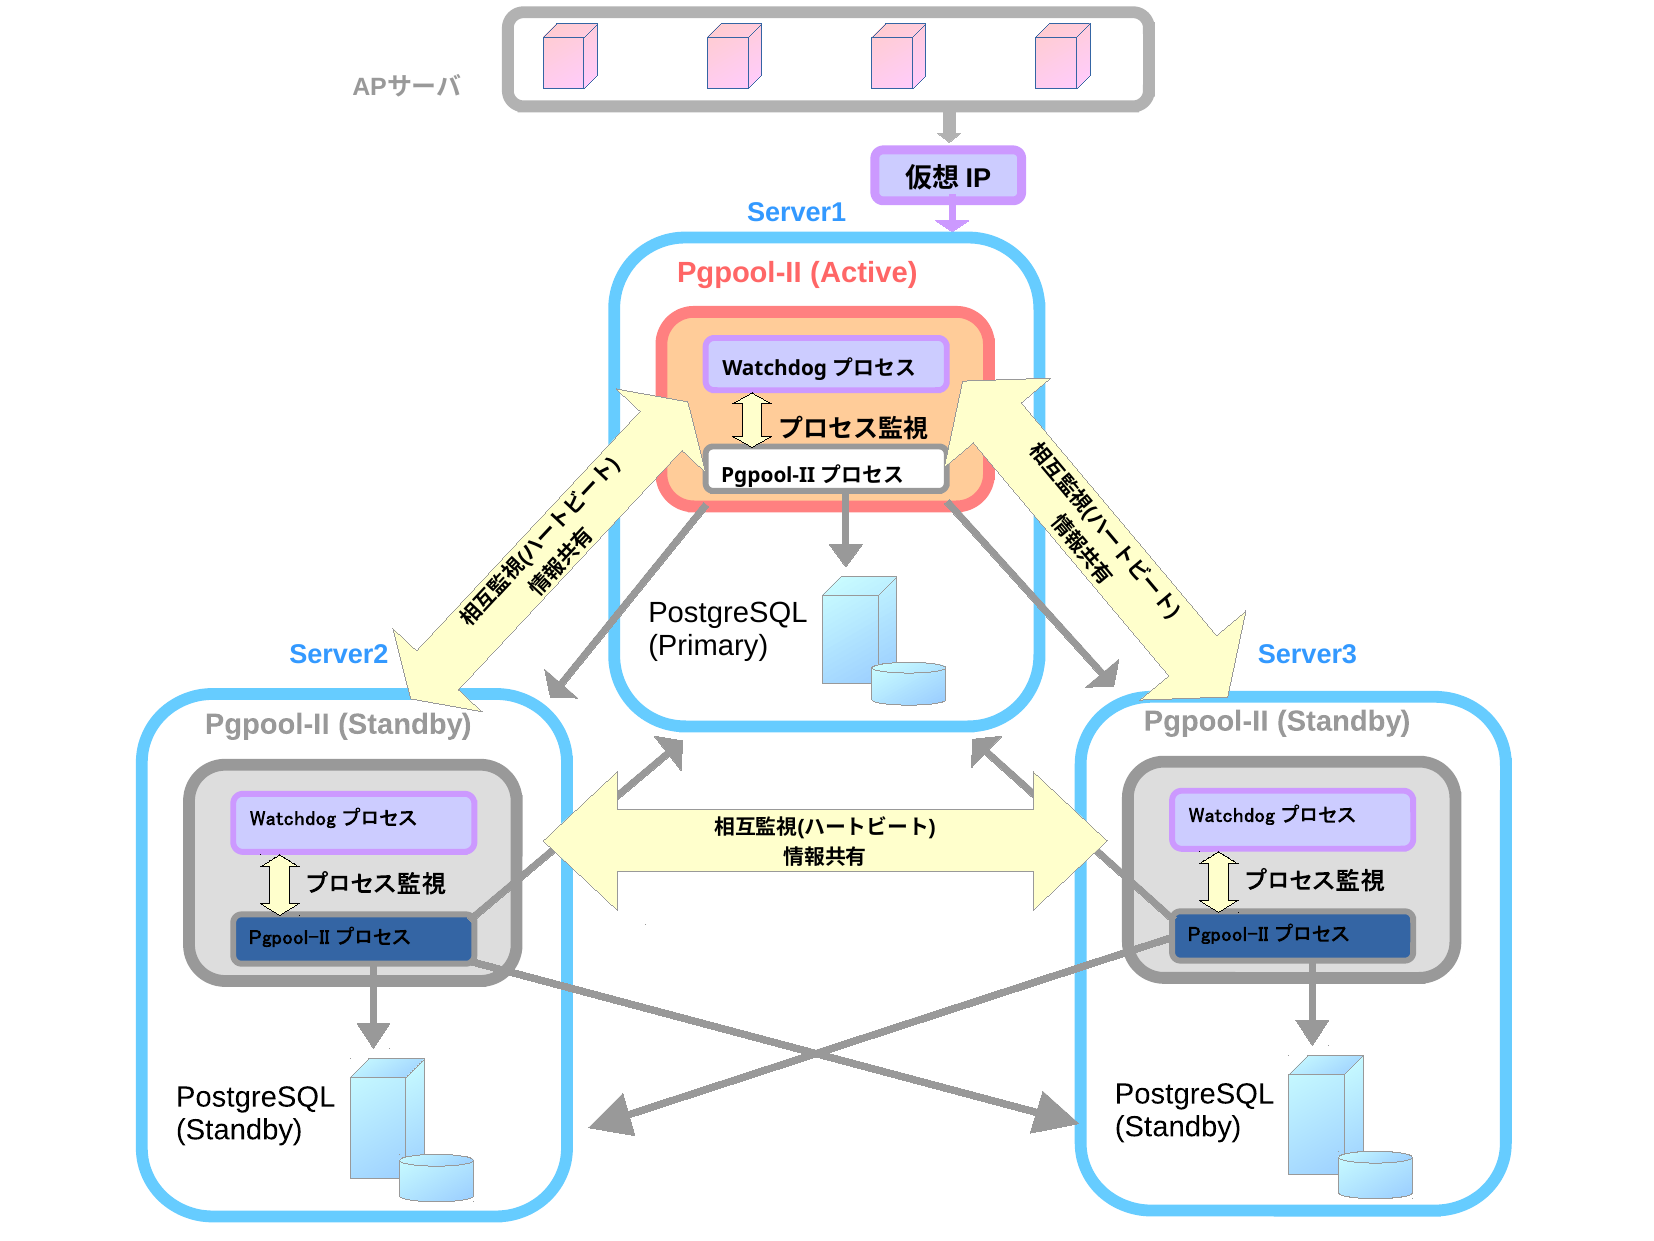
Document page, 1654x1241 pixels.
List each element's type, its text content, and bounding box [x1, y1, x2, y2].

text_box [1151, 1087, 1165, 1104]
text_box [260, 718, 277, 735]
text_box [1306, 711, 1333, 731]
text_box [1186, 1115, 1200, 1137]
text_box [1170, 1120, 1183, 1137]
text_box [214, 1123, 230, 1140]
text_box [339, 712, 348, 740]
text_box [1217, 1120, 1232, 1143]
text_box [350, 1058, 474, 1202]
text_box [1231, 1115, 1240, 1143]
text_box [928, 444, 1119, 688]
text_box [1254, 710, 1259, 731]
text_box Pgpool-II プロセス [706, 450, 928, 535]
text_box [1236, 709, 1241, 731]
text_box [1369, 709, 1385, 731]
text_box [1135, 1087, 1150, 1104]
text_box APサーバ [337, 59, 579, 107]
text_box [937, 106, 961, 143]
text_box [1236, 1083, 1257, 1109]
text_box [377, 718, 394, 735]
text_box [1385, 715, 1402, 737]
text_box [278, 1123, 293, 1146]
text_box [348, 713, 367, 735]
text_box [205, 1120, 214, 1140]
text_box [707, 23, 762, 89]
text_box [252, 1090, 261, 1107]
text_box [971, 736, 1033, 798]
text_box [829, 490, 863, 567]
text_box [206, 713, 224, 734]
text_box [1202, 1115, 1217, 1137]
text_box [1278, 709, 1287, 737]
text_box [244, 717, 259, 740]
text_box 相互監視(ハートビート) 情報共有 [543, 771, 1108, 911]
text_box [1144, 1117, 1152, 1137]
text_box [231, 1123, 245, 1140]
text_box [297, 1086, 318, 1113]
text_box [1145, 710, 1163, 731]
text_box [1200, 1087, 1215, 1104]
text_box [196, 1090, 211, 1107]
text_box [412, 712, 427, 735]
text_box [177, 1118, 186, 1146]
text_box [225, 718, 241, 740]
text_box [1035, 23, 1091, 89]
text_box [323, 713, 328, 734]
text_box [226, 1087, 235, 1107]
text_box プロセス監視 [764, 400, 962, 487]
text_box [935, 194, 969, 231]
text_box [618, 736, 683, 800]
text_box Watchdog プロセス [707, 343, 946, 428]
text_box [1164, 714, 1180, 737]
text_box [1125, 1115, 1143, 1137]
text_box [1334, 714, 1349, 731]
text_box [1165, 1084, 1174, 1104]
text_box [1153, 1120, 1169, 1137]
text_box [661, 311, 989, 469]
text_box [1217, 1083, 1234, 1104]
text_box [1288, 1055, 1413, 1199]
text_box [189, 761, 1456, 1136]
text_box [544, 452, 709, 699]
text_box [178, 1086, 194, 1107]
text_box [1262, 710, 1267, 731]
text_box [1260, 1083, 1274, 1104]
text_box [292, 1118, 301, 1146]
text_box [247, 1118, 261, 1140]
text_box [395, 718, 410, 734]
text_box [871, 23, 926, 89]
text_box [278, 718, 295, 735]
text_box [1400, 709, 1409, 737]
text_box [1199, 714, 1216, 731]
text_box PostgreSQL (Primary) [633, 588, 823, 670]
text_box [212, 1090, 226, 1107]
text_box [261, 1090, 276, 1107]
text_box Pgpool-II (Active) [662, 248, 969, 302]
text_box [1191, 1087, 1200, 1104]
text_box [1117, 1083, 1133, 1104]
text_box [430, 712, 446, 735]
text_box [1182, 714, 1198, 737]
text_box [264, 1118, 278, 1140]
text_box 仮想 IP [874, 149, 1022, 201]
text_box [367, 714, 377, 734]
text_box Server1 [732, 189, 883, 231]
text_box [186, 1118, 204, 1140]
text_box [297, 712, 302, 734]
text_box [235, 1090, 250, 1113]
text_box [1174, 1087, 1188, 1110]
text_box [315, 713, 320, 734]
text_box [822, 576, 946, 706]
text_box [446, 718, 463, 740]
text_box 相互監視(ハートビート) 情報共有 [944, 378, 1246, 701]
text_box [461, 712, 471, 740]
text_box Server2 [274, 631, 405, 680]
text_box Server3 [1243, 631, 1373, 680]
text_box [1287, 710, 1305, 731]
text_box [278, 1086, 296, 1107]
text_box [543, 23, 598, 89]
text_box 相互監視(ハートビート) 情報共有 [392, 388, 706, 712]
text_box [1217, 714, 1234, 731]
text_box [1116, 1115, 1125, 1143]
text_box [321, 1086, 335, 1107]
text_box [1351, 709, 1366, 731]
